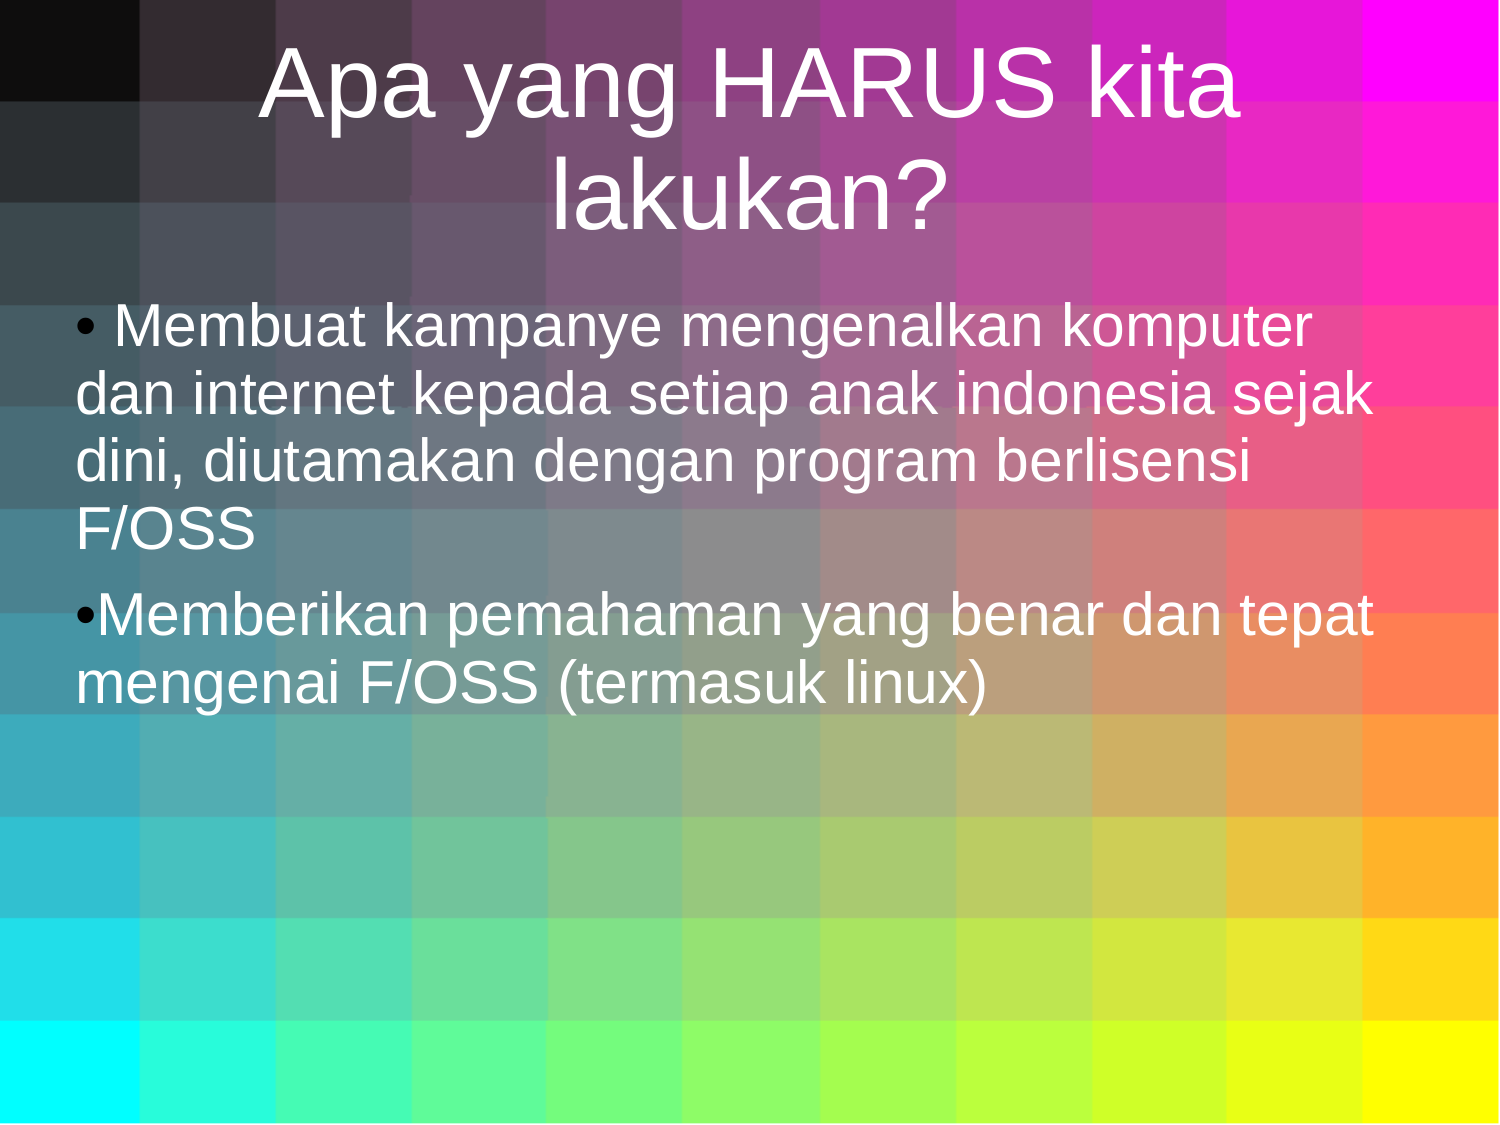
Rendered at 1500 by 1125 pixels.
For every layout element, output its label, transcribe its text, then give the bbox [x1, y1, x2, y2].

title Apa yang HARUS kita lakukan? [75, 27, 1426, 243]
subtitle Membuat kampanye mengenalkan komputer dan internet kepada setiap anak indonesia sejak dini, diutamakan dengan program berlisensi F/OSS Memberikan pemahaman yang benar dan tepat mengenai F/OSS (termasuk linux) [75, 243, 1426, 1024]
picture [0, 0, 1500, 1125]
